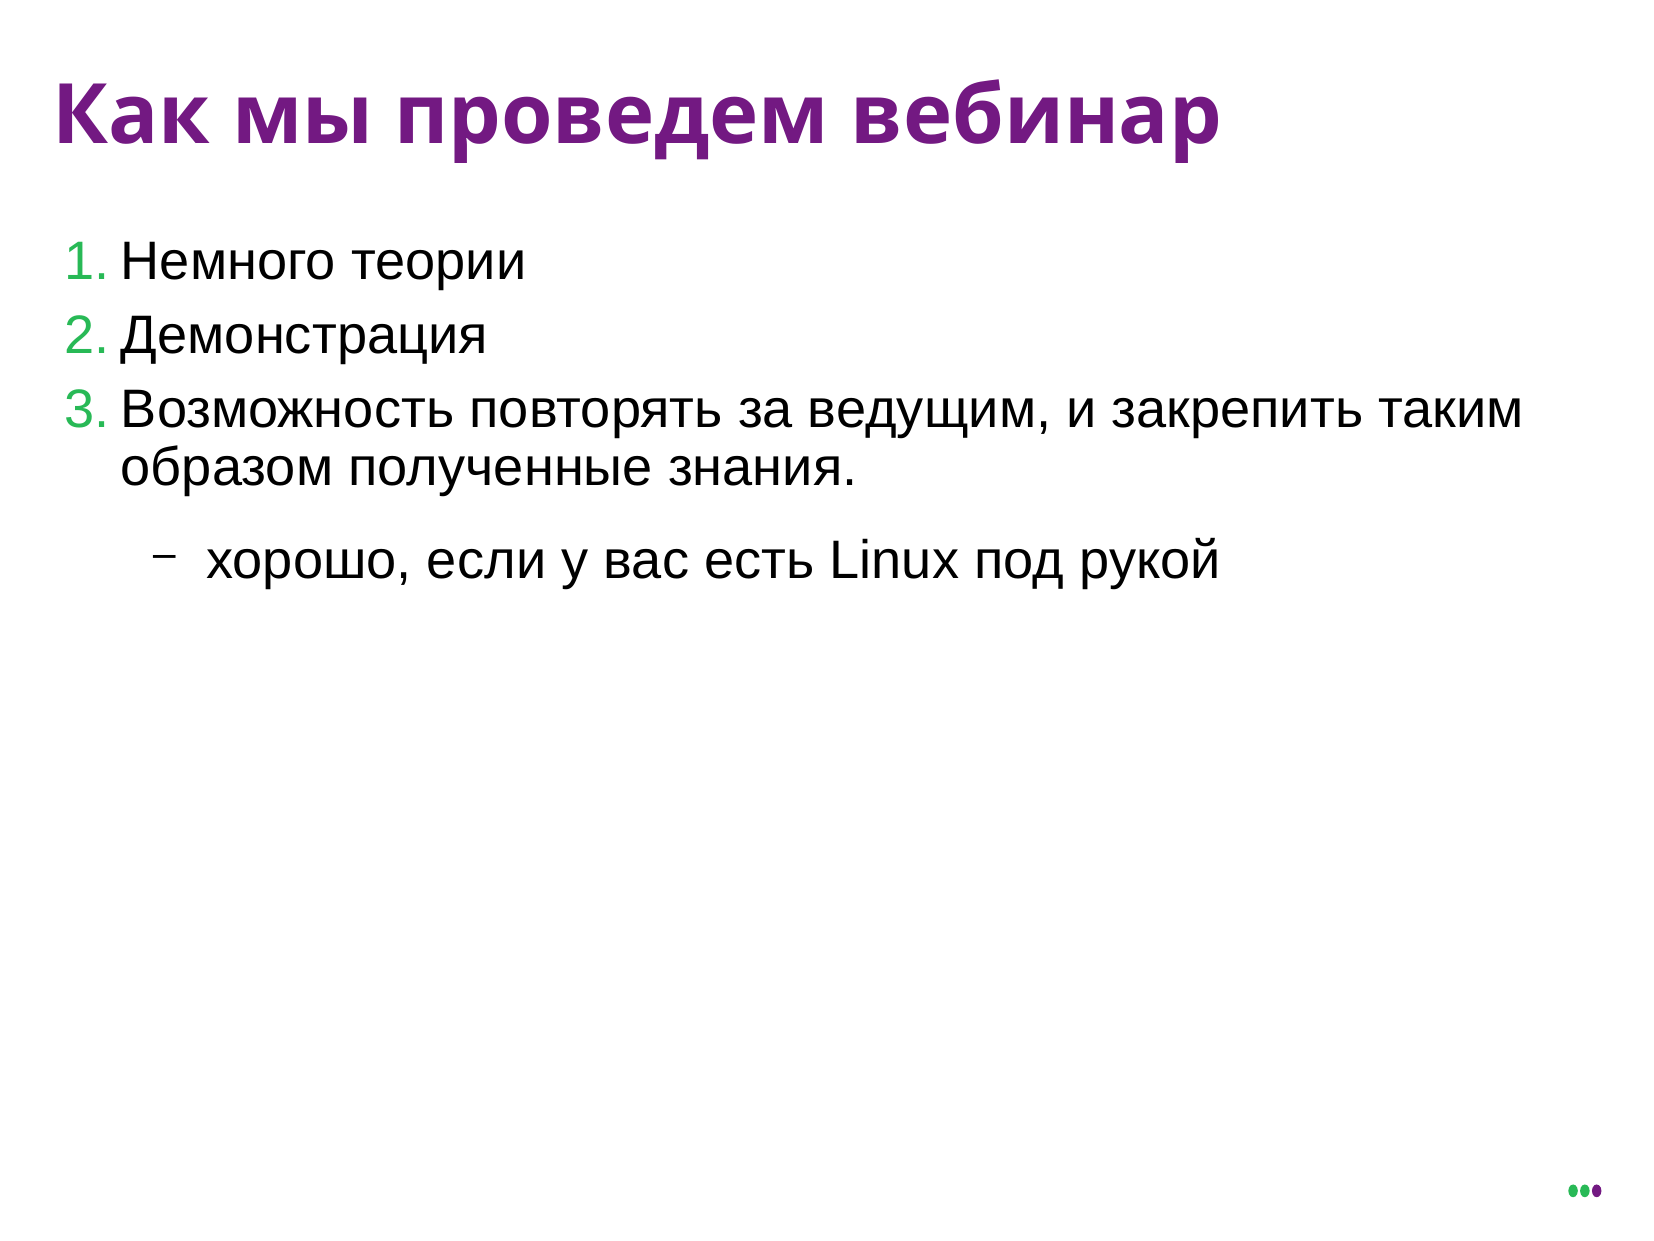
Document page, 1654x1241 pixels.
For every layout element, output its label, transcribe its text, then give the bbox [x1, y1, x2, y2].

title Как мы проведем вебинар [52, 60, 1602, 203]
list Немного теории Демонстрация Возможность повторять за ведущим, и закрепить таким образом полученные знания. хорошо, если у вас есть Linux под рукой [64, 232, 1614, 948]
